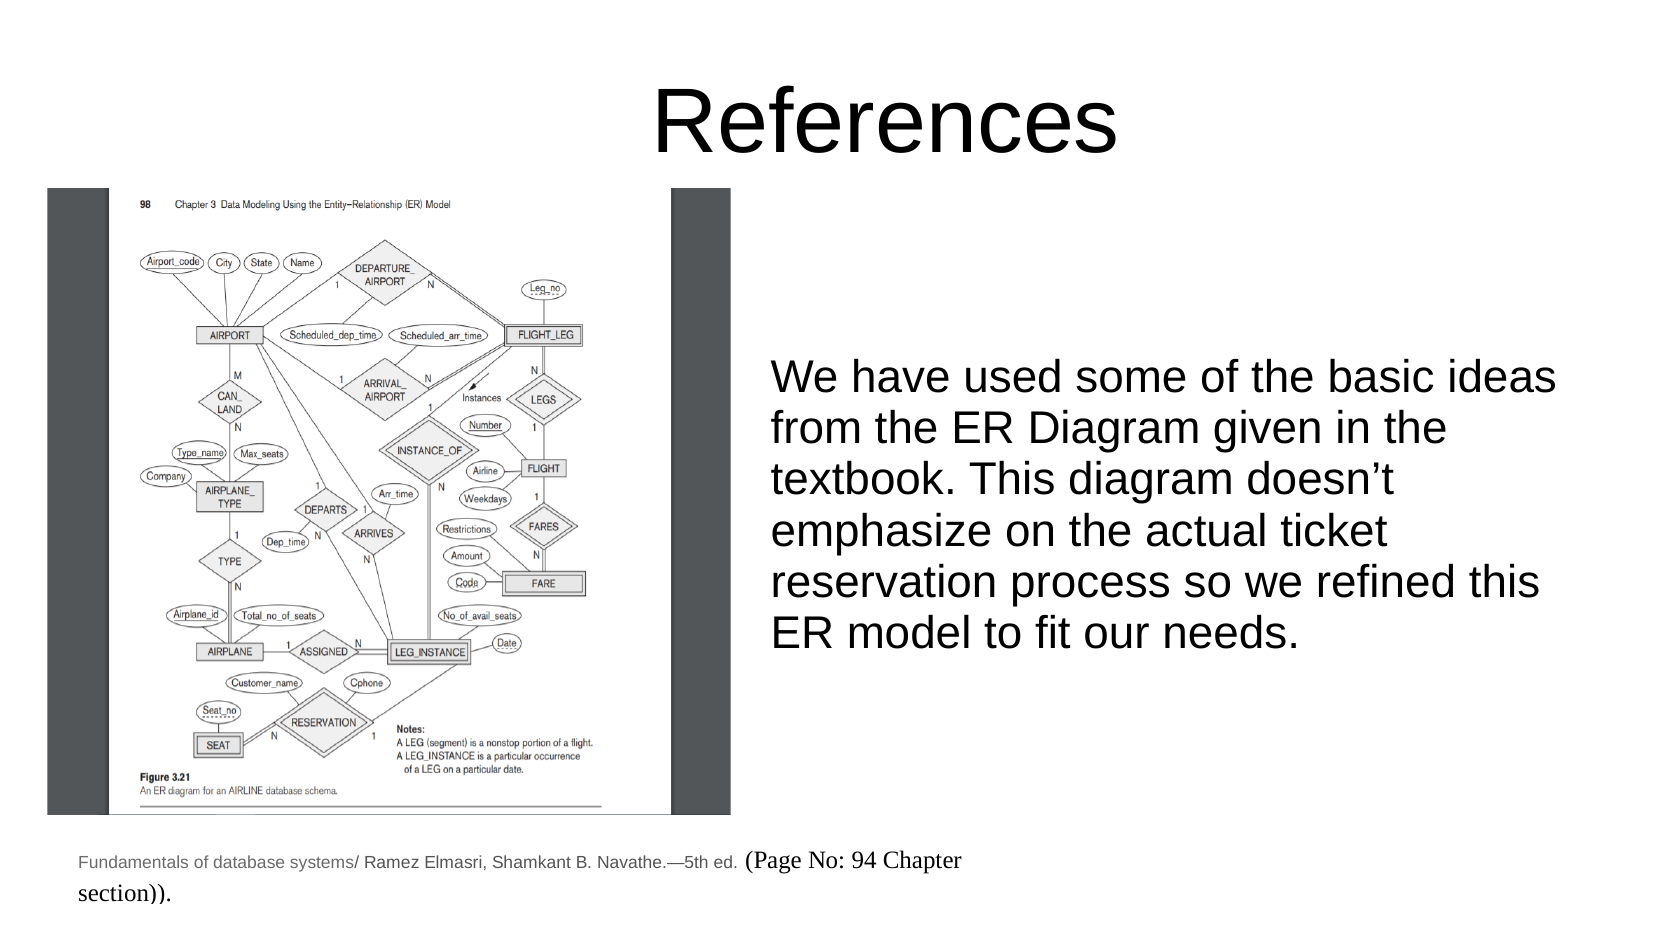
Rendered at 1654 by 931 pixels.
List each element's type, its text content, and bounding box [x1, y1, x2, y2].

text_box We have used some of the basic ideas from the ER Diagram given in the textbook. This diagram doesn’t emphasize on the actual ticket reservation process so we refined this ER model to fit our needs. [755, 343, 1595, 674]
chart [0, 726, 963, 904]
picture [47, 188, 731, 726]
title References [307, 17, 1465, 223]
